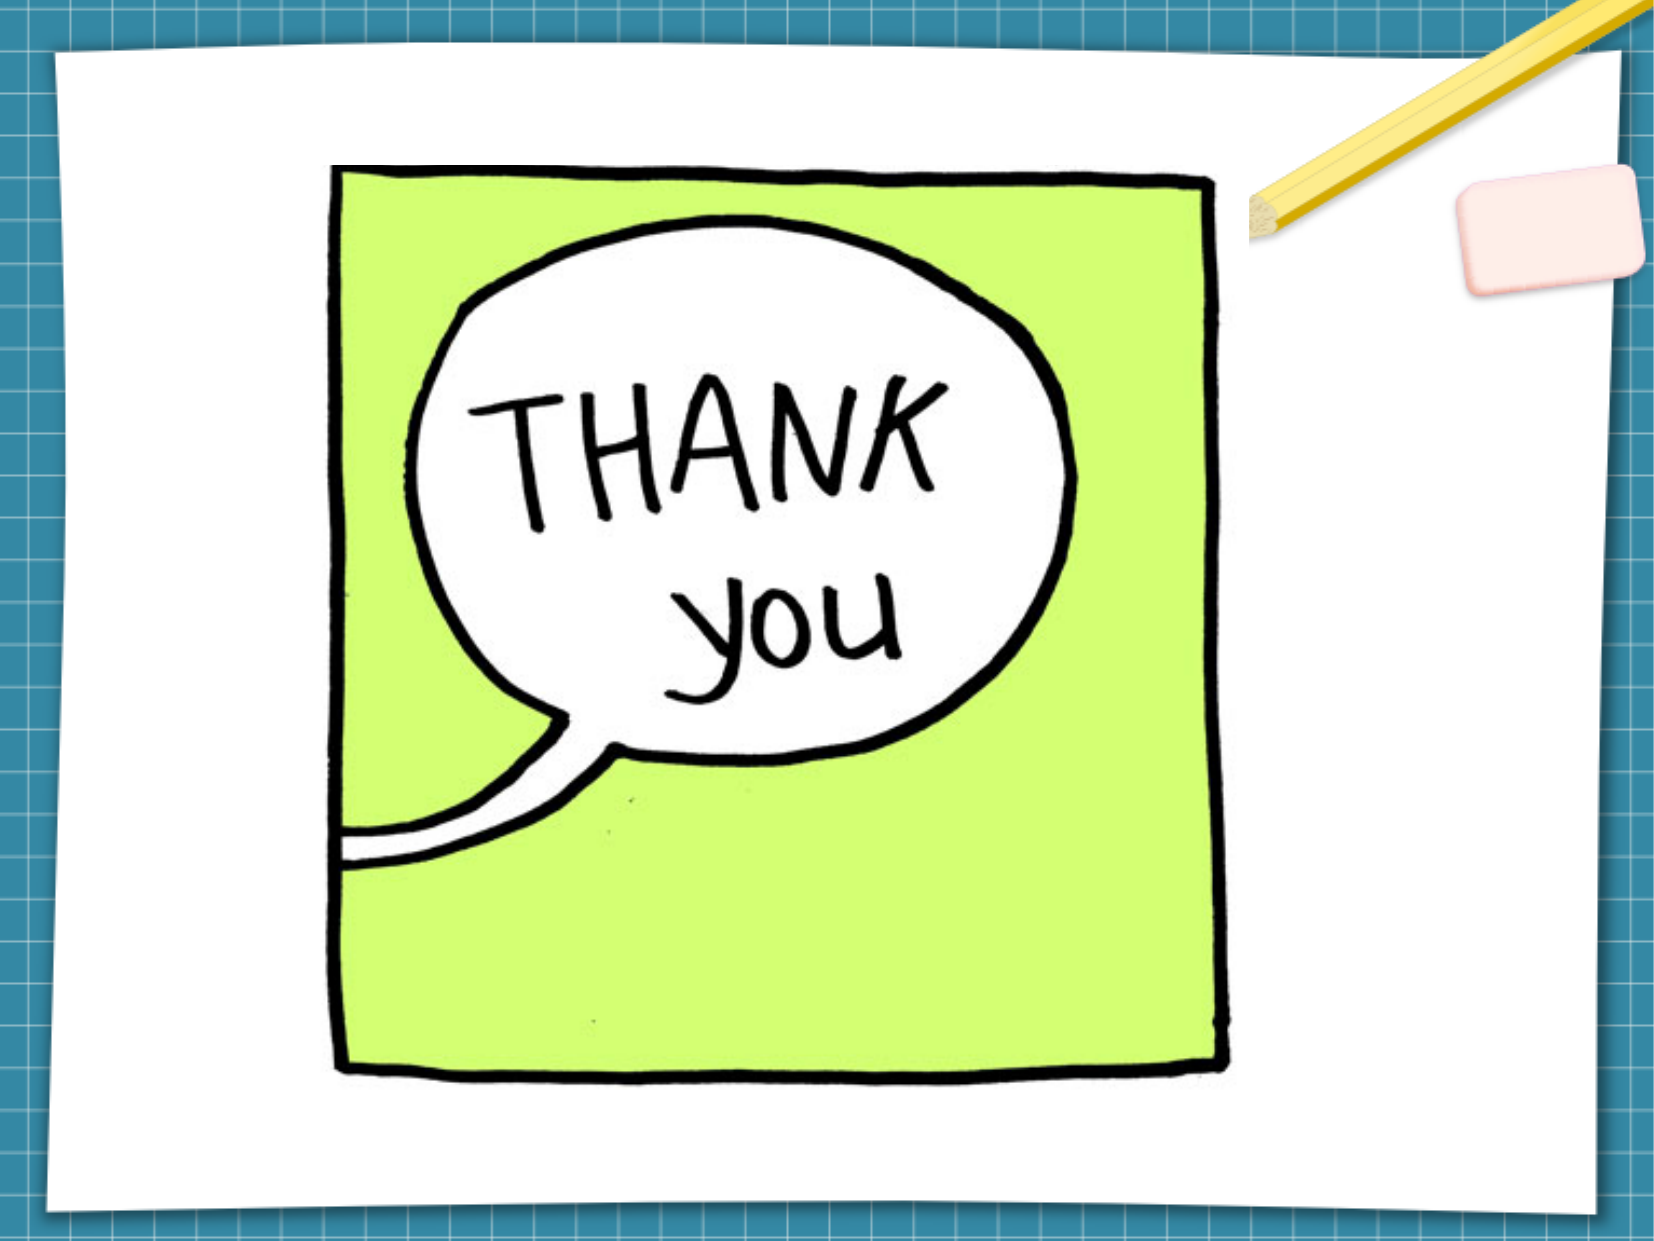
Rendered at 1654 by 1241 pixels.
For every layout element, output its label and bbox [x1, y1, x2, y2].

title [82, 49, 1571, 257]
picture [0, 0, 1654, 1241]
